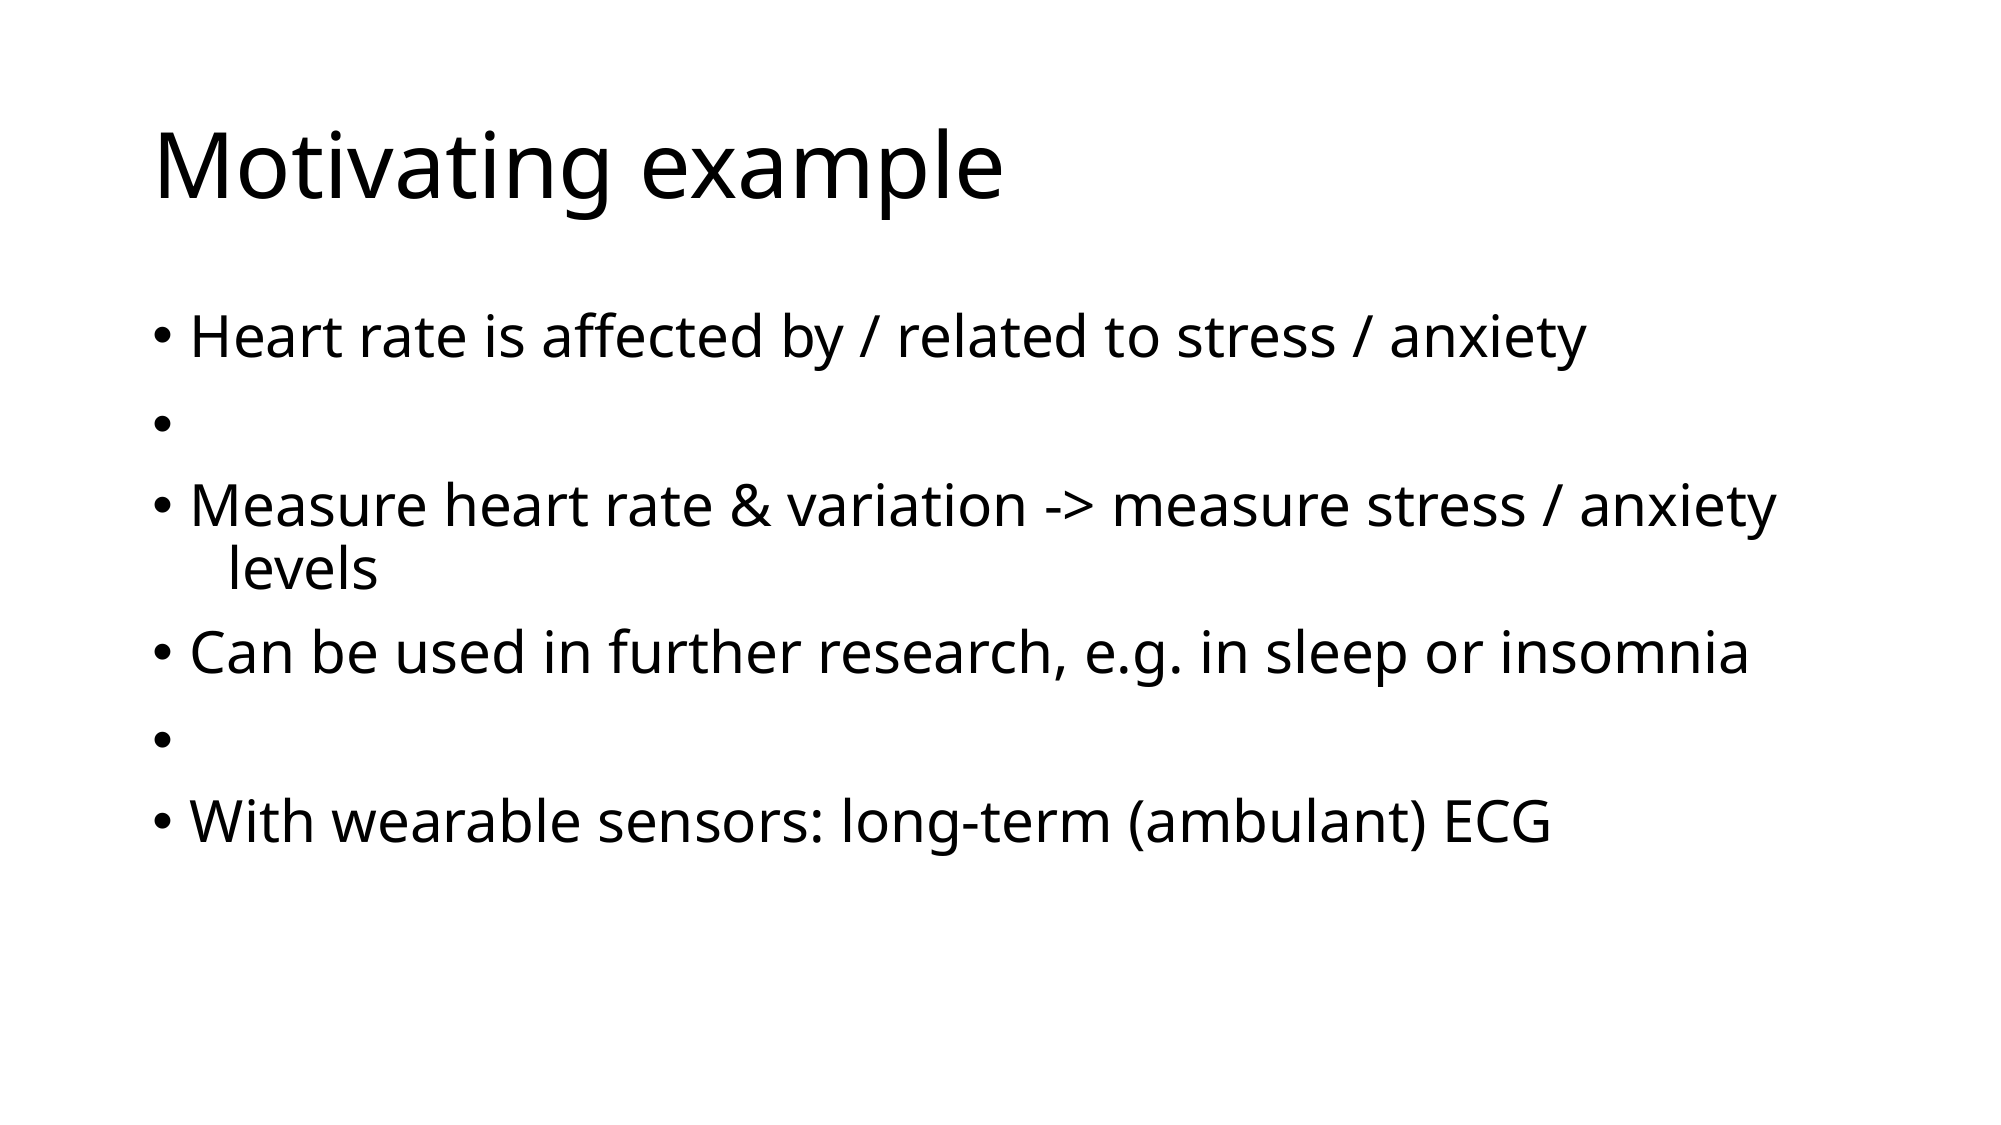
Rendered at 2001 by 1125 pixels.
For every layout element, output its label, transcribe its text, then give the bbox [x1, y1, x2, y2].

title Motivating example [137, 59, 1863, 278]
list Heart rate is affected by / related to stress / anxiety Measure heart rate & variation -> measure stress / anxiety levels Can be used in further research, e.g. in sleep or insomnia With wearable sensors: long-term (ambulant) ECG [137, 299, 1863, 1014]
